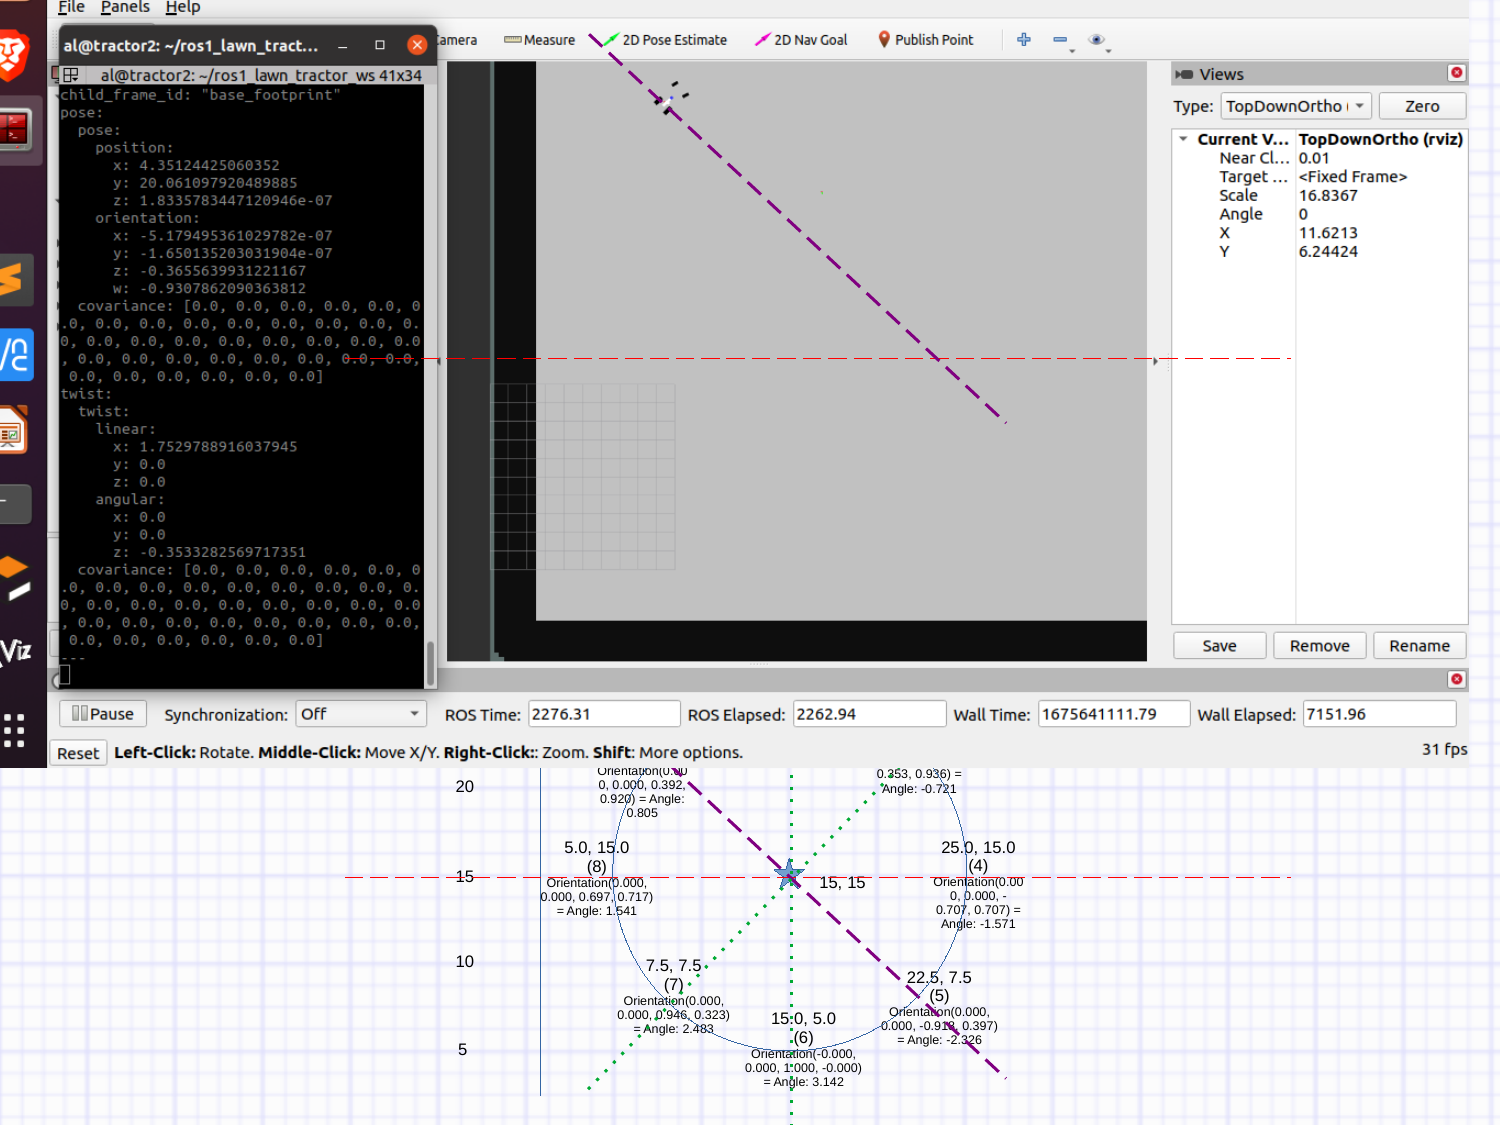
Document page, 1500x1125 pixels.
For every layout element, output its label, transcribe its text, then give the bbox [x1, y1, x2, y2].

text_box 15, 15 [782, 866, 903, 909]
text_box 22.5, 22.5 (3) Orientation(0.000, 0.000, -0.353, 0.936) = Angle: -0.721 [859, 768, 980, 804]
text_box 5 [402, 1032, 523, 1076]
text_box 20 [405, 770, 525, 814]
picture [0, 0, 1500, 1125]
text_box 25.0, 15.0 (4) Orientation(0.000, 0.000, -0.707, 0.707) = Angle: -1.571 [918, 830, 1039, 940]
text_box 5.0, 15.0 (8) Orientation(0.000, 0.000, 0.697, 0.717) = Angle: 1.541 [541, 830, 673, 926]
text_box 15 [405, 859, 525, 903]
text_box 7.5, 7.5 (7) Orientation(0.000, 0.000, 0.946, 0.323) = Angle: 2.483 [598, 948, 750, 1044]
text_box [786, 858, 792, 866]
text_box 15.0, 5.0 (6) Orientation(-0.000, 0.000, 1.000, -0.000) = Angle: 3.142 [728, 1001, 880, 1097]
text_box 10 [405, 945, 525, 988]
text_box 7.5, 22 (1) Orientation(0.000, 0.000, 0.392, 0.920) = Angle: 0.805 [582, 768, 703, 828]
text_box [774, 869, 782, 876]
text_box 22.5, 7.5 (5) Orientation(0.000, 0.000, -0.918, 0.397) = Angle: -2.326 [863, 960, 1016, 1074]
